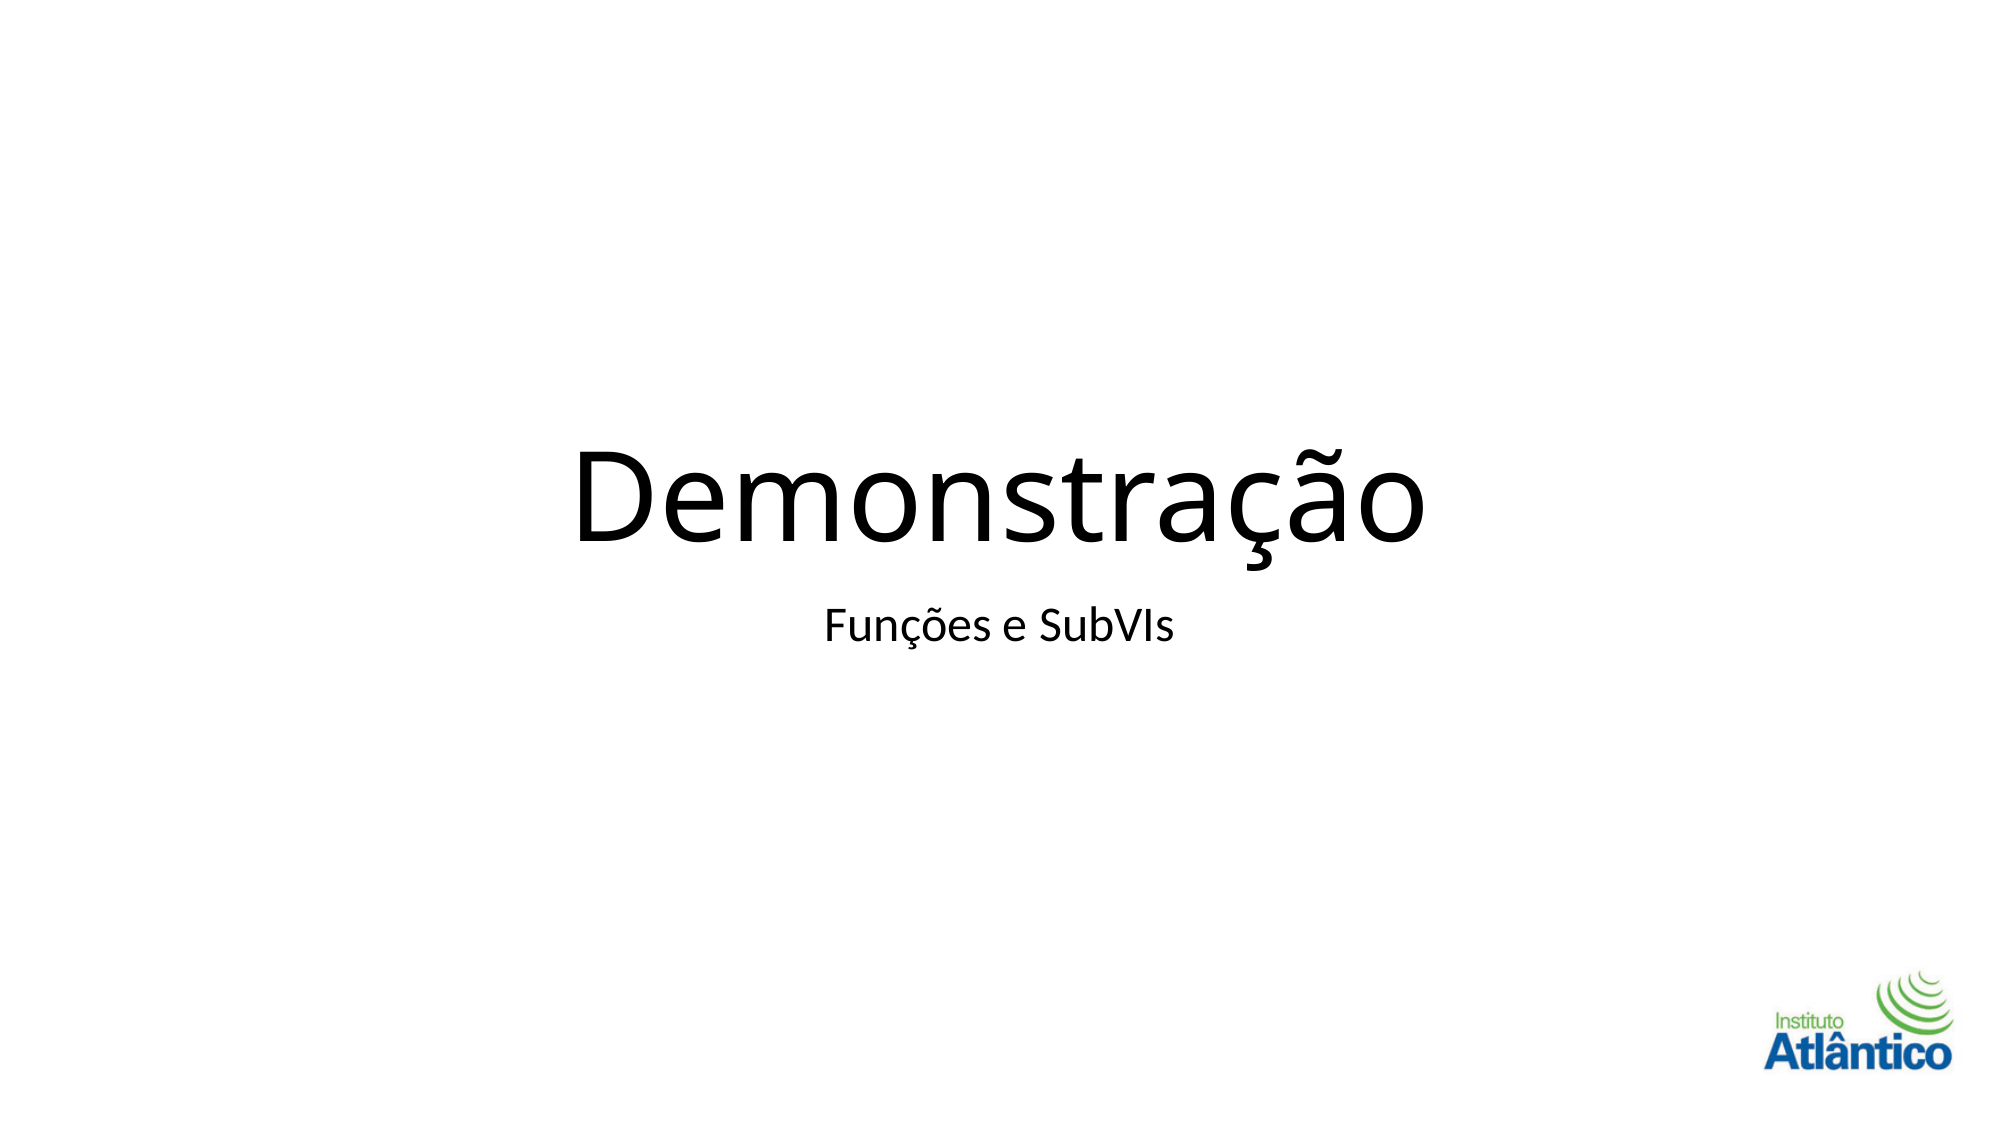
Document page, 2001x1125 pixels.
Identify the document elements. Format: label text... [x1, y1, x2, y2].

title Demonstração [249, 184, 1750, 576]
subtitle Funções e SubVIs [249, 590, 1750, 863]
picture [1717, 930, 2000, 1120]
